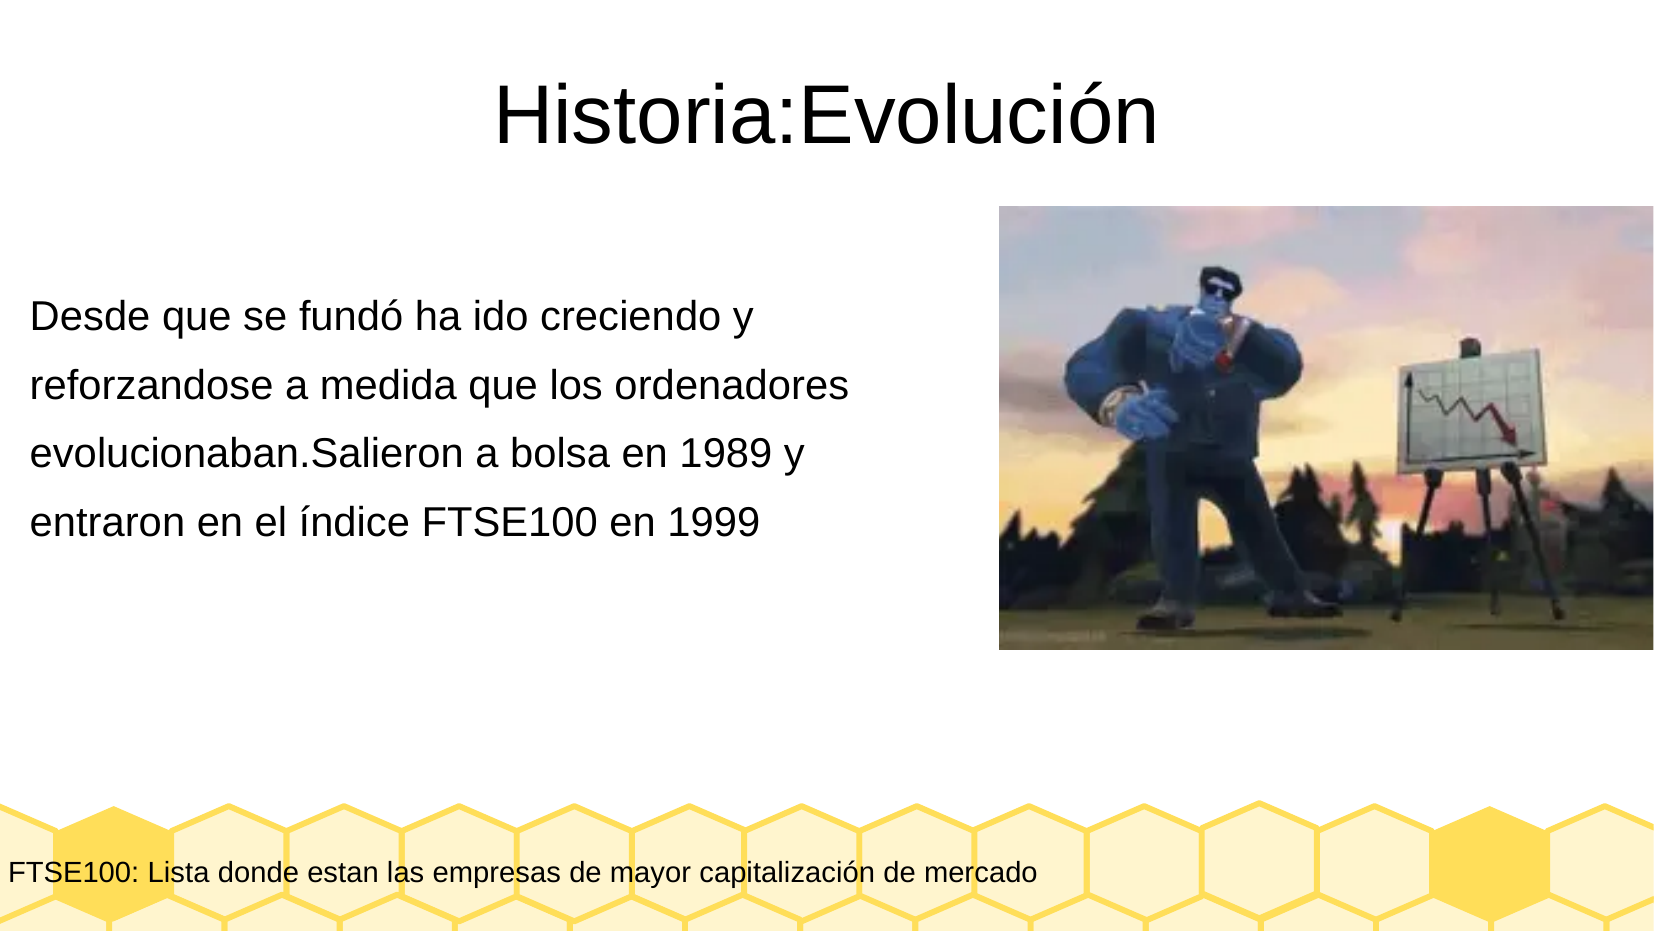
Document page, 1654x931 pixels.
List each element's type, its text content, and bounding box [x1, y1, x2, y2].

list Desde que se fundó ha ido creciendo y reforzandose a medida que los ordenadores evolucionaban.Salieron a bolsa en 1989 y entraron en el índice FTSE100 en 1999 [29, 292, 1093, 856]
list FTSE100: Lista donde estan las empresas de mayor capitalización de mercado [0, 856, 1625, 930]
title Historia:Evolución [82, 37, 1571, 193]
picture [999, 206, 1654, 650]
